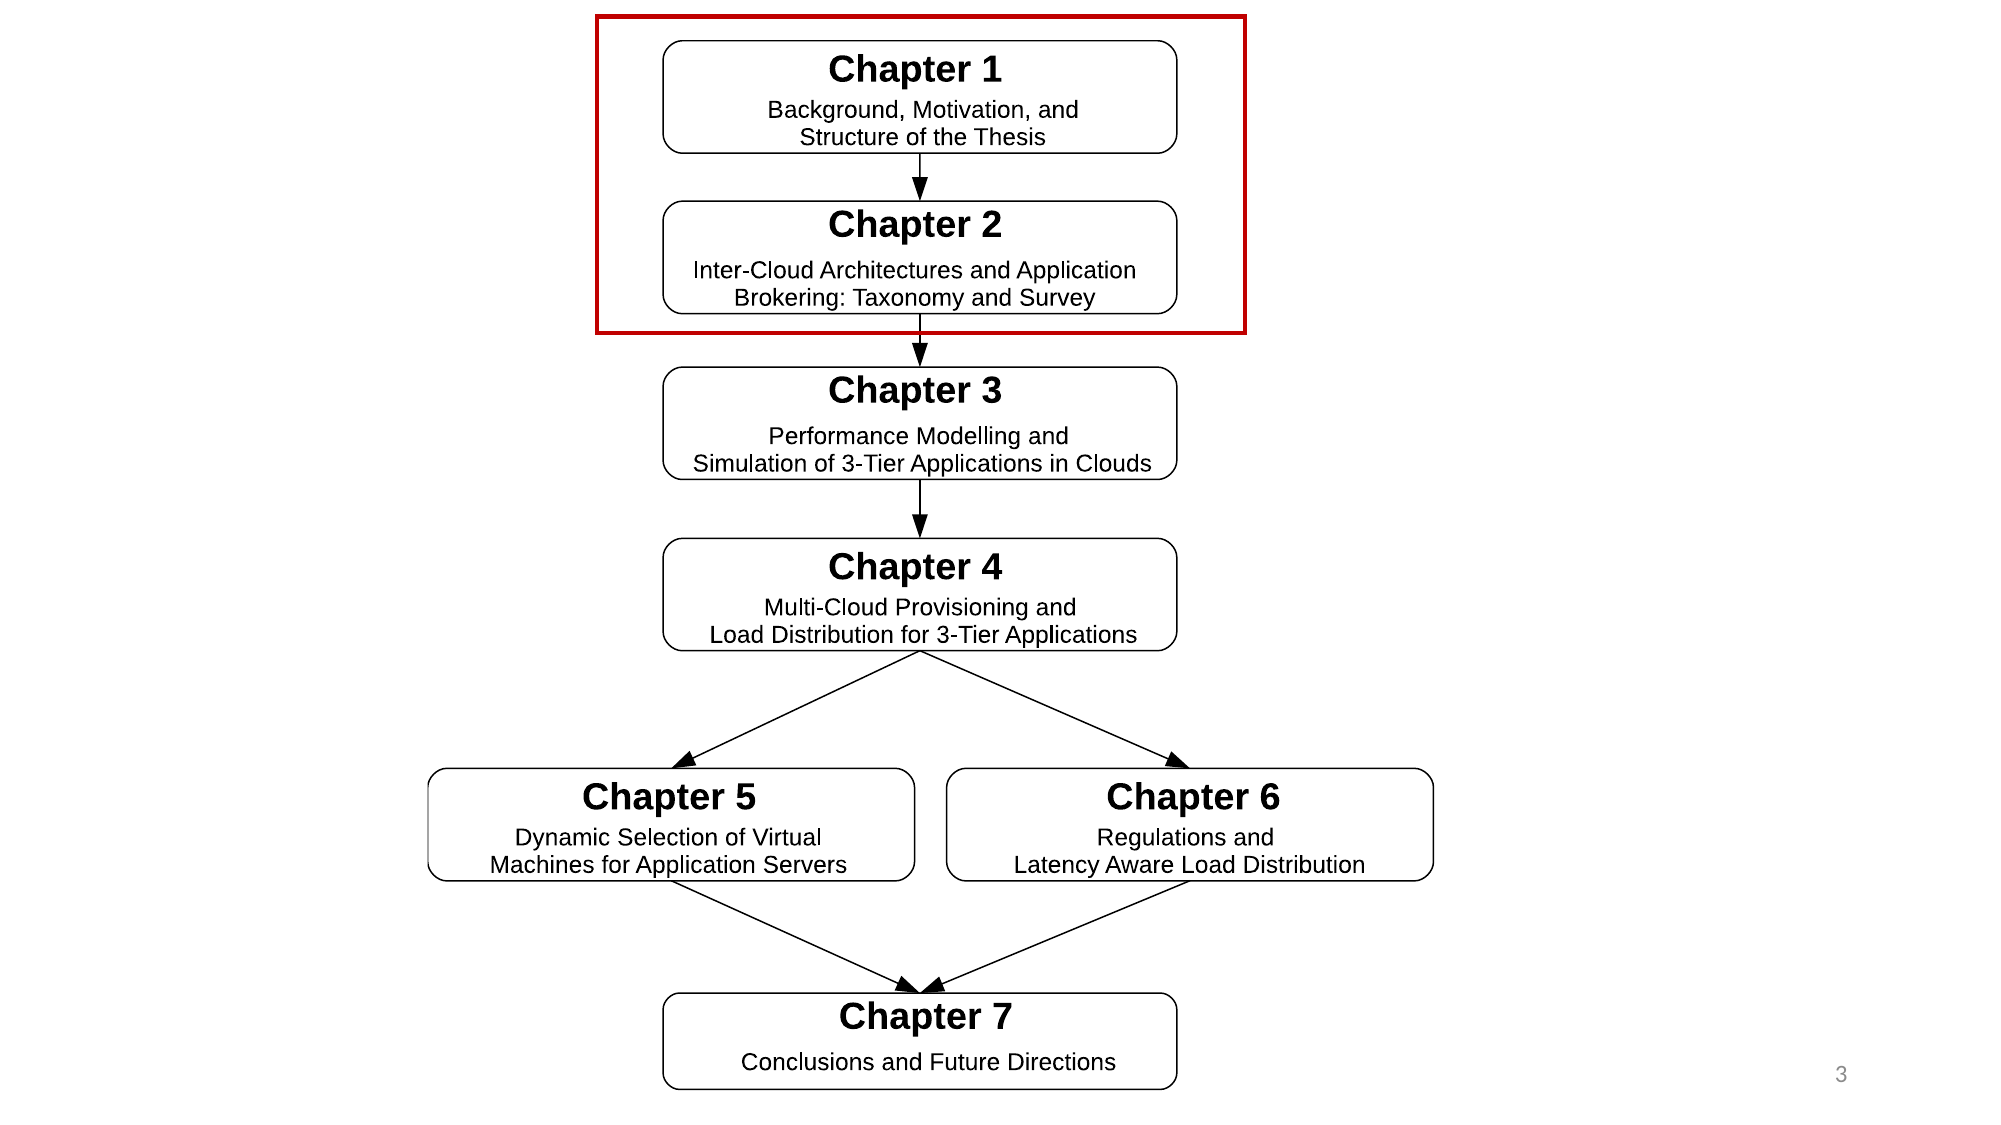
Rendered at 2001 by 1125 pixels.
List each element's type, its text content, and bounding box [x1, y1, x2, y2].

slide_number <number> [1412, 1042, 1863, 1103]
picture [427, 40, 1439, 1095]
picture [599, 40, 1243, 331]
